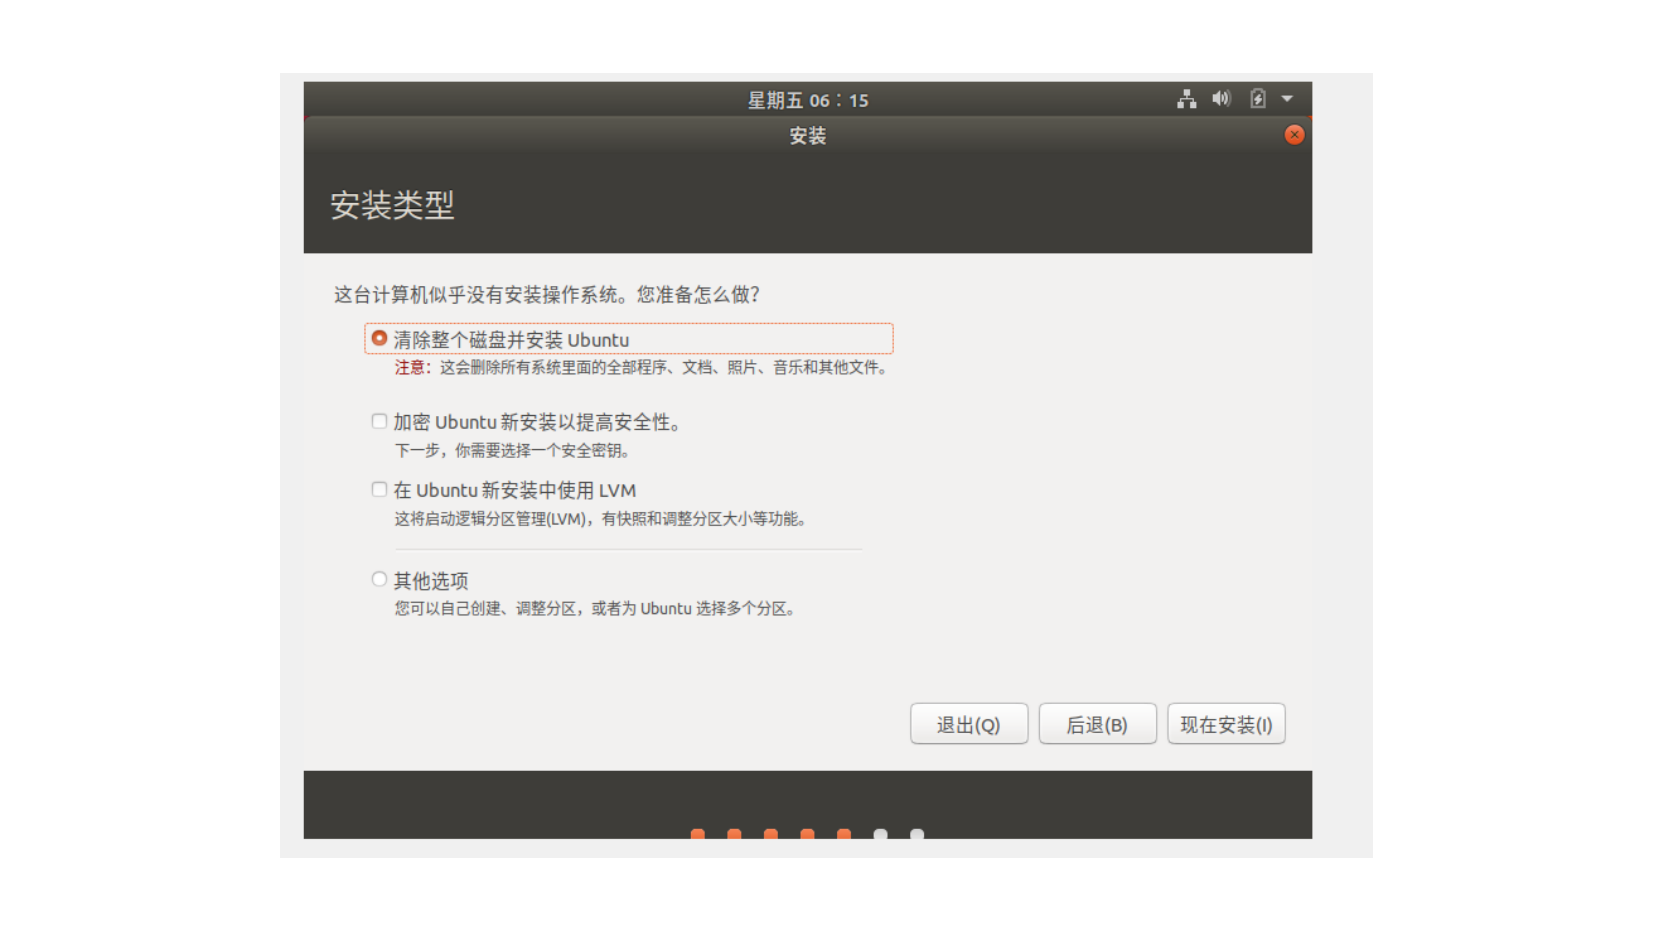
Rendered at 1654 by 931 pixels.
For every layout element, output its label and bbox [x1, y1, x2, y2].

picture [280, 73, 1373, 858]
